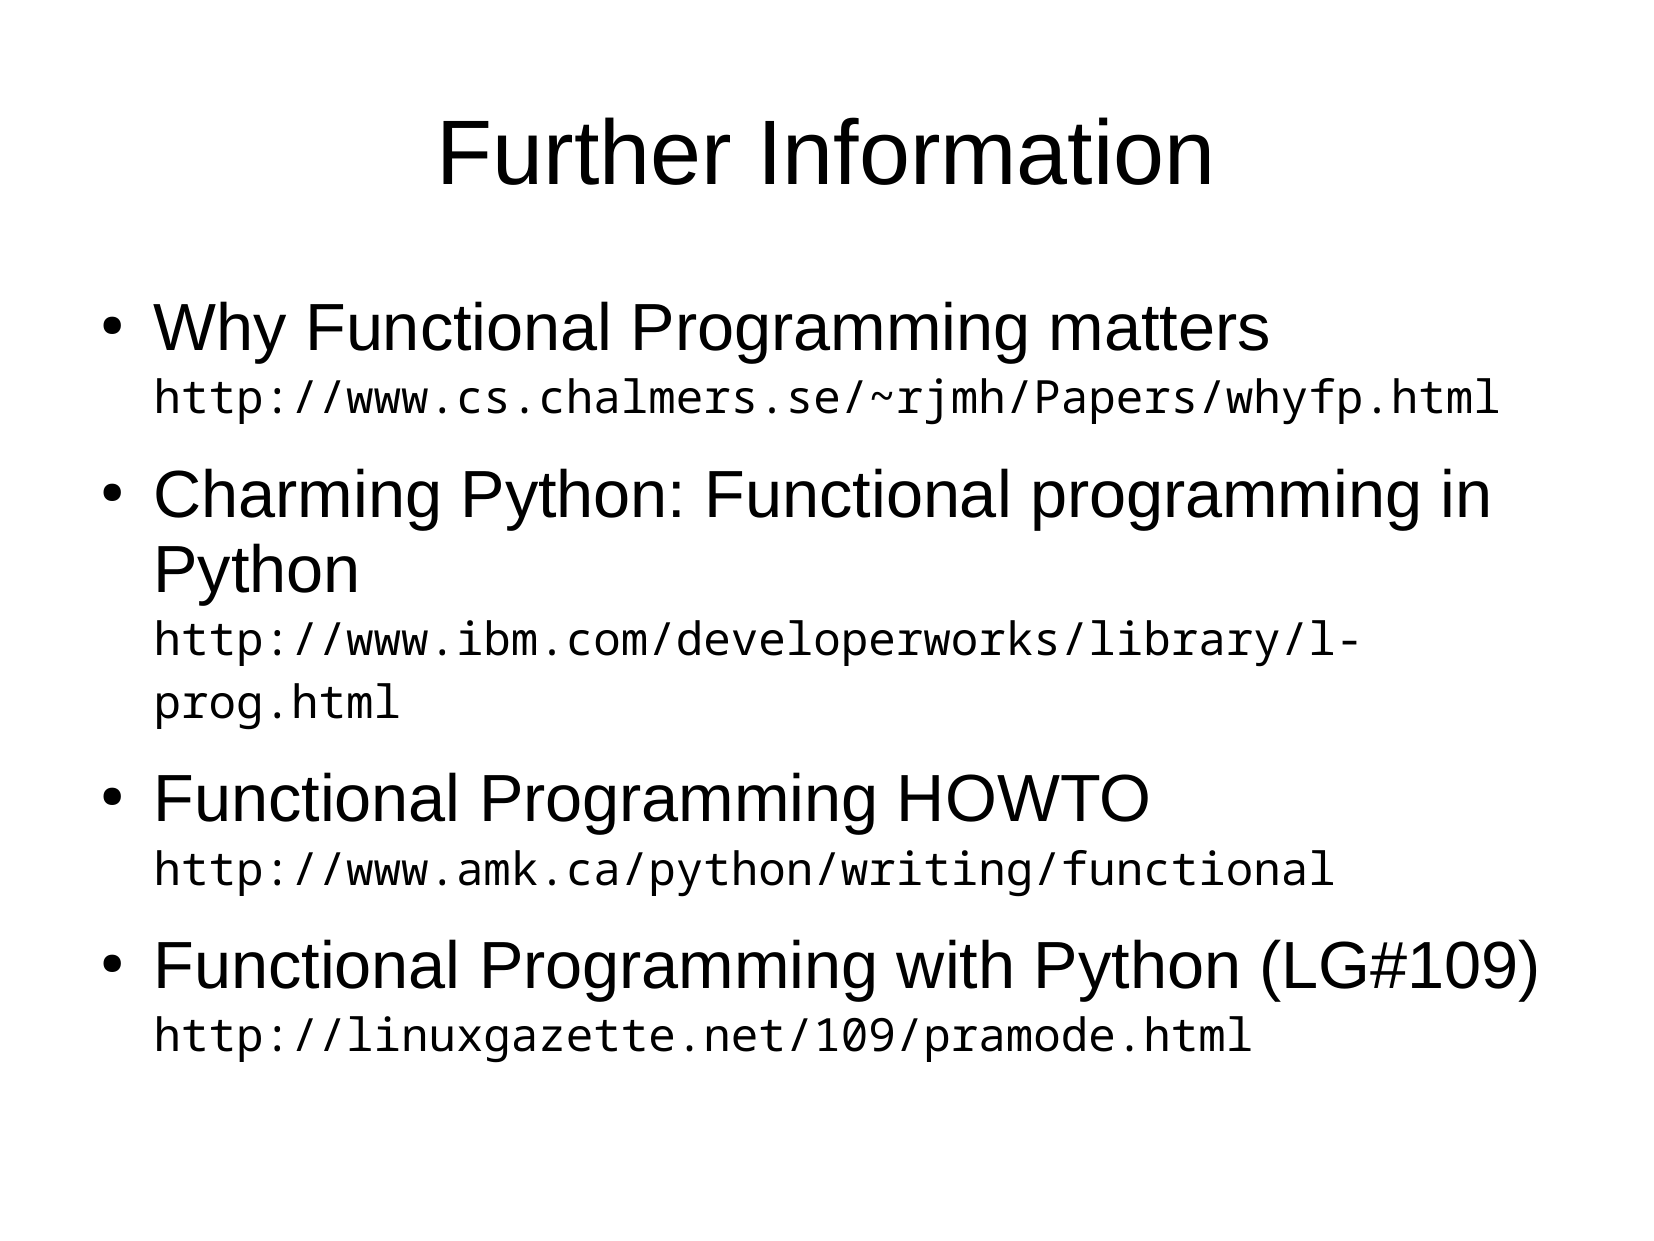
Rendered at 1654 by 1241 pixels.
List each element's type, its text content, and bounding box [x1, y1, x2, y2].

list Why Functional Programming matters http://www.cs.chalmers.se/~rjmh/Papers/whyfp.html Charming Python: Functional programming in Python http://www.ibm.com/developerworks/library/l-prog.html Functional Programming HOWTO http://www.amk.ca/python/writing/functional Functional Programming with Python (LG#109) http://linuxgazette.net/109/pramode.html [82, 290, 1571, 1109]
title Further Information [82, 56, 1571, 250]
